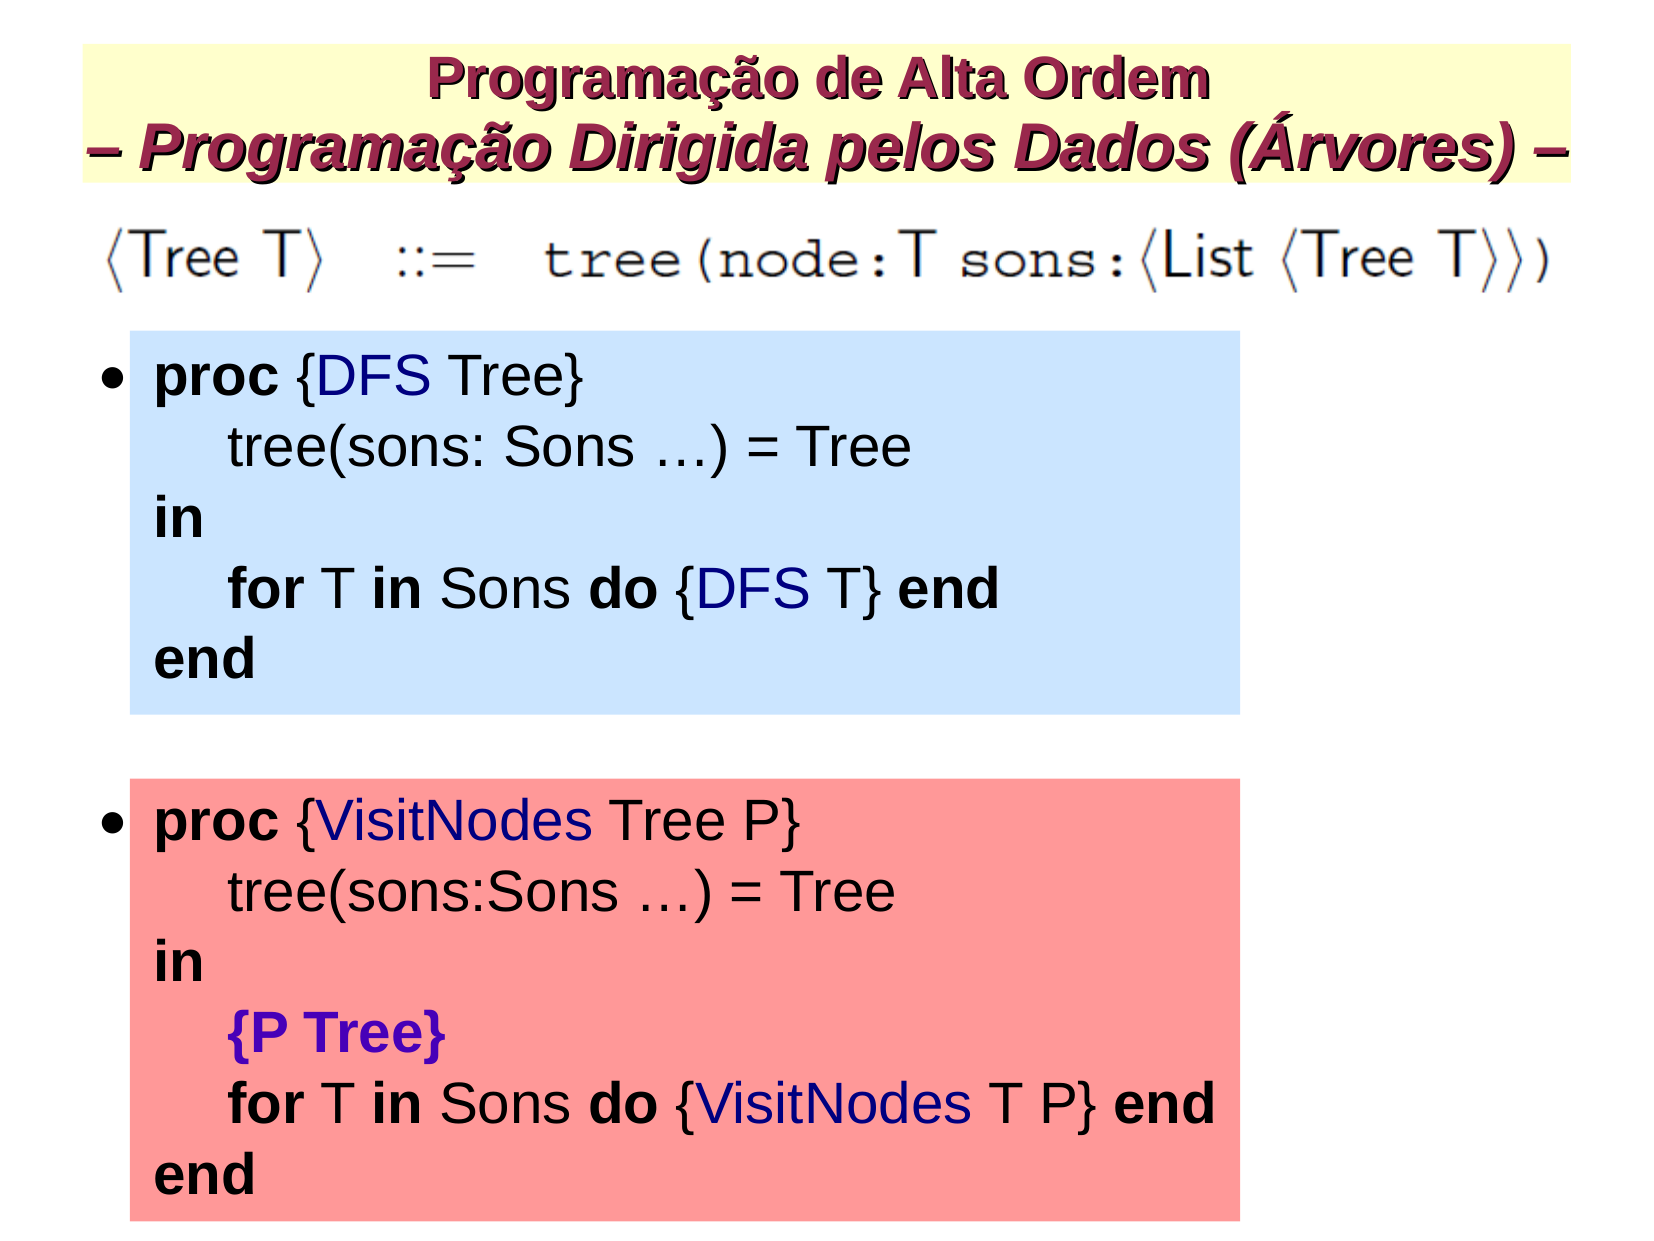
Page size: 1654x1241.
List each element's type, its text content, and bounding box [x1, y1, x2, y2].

picture [91, 210, 1565, 295]
text_box [129, 330, 1241, 342]
list proc {DFS Tree} tree(sons: Sons …) = Tree in for T in Sons do {DFS T} end end proc {VisitNodes Tree P} tree(sons:Sons …) = Tree in {P Tree} for T in Sons do {VisitNodes T P} end end [82, 342, 1571, 1222]
title Programação de Alta Ordem – Programação Dirigida pelos Dados (Árvores) – [82, 43, 1571, 183]
